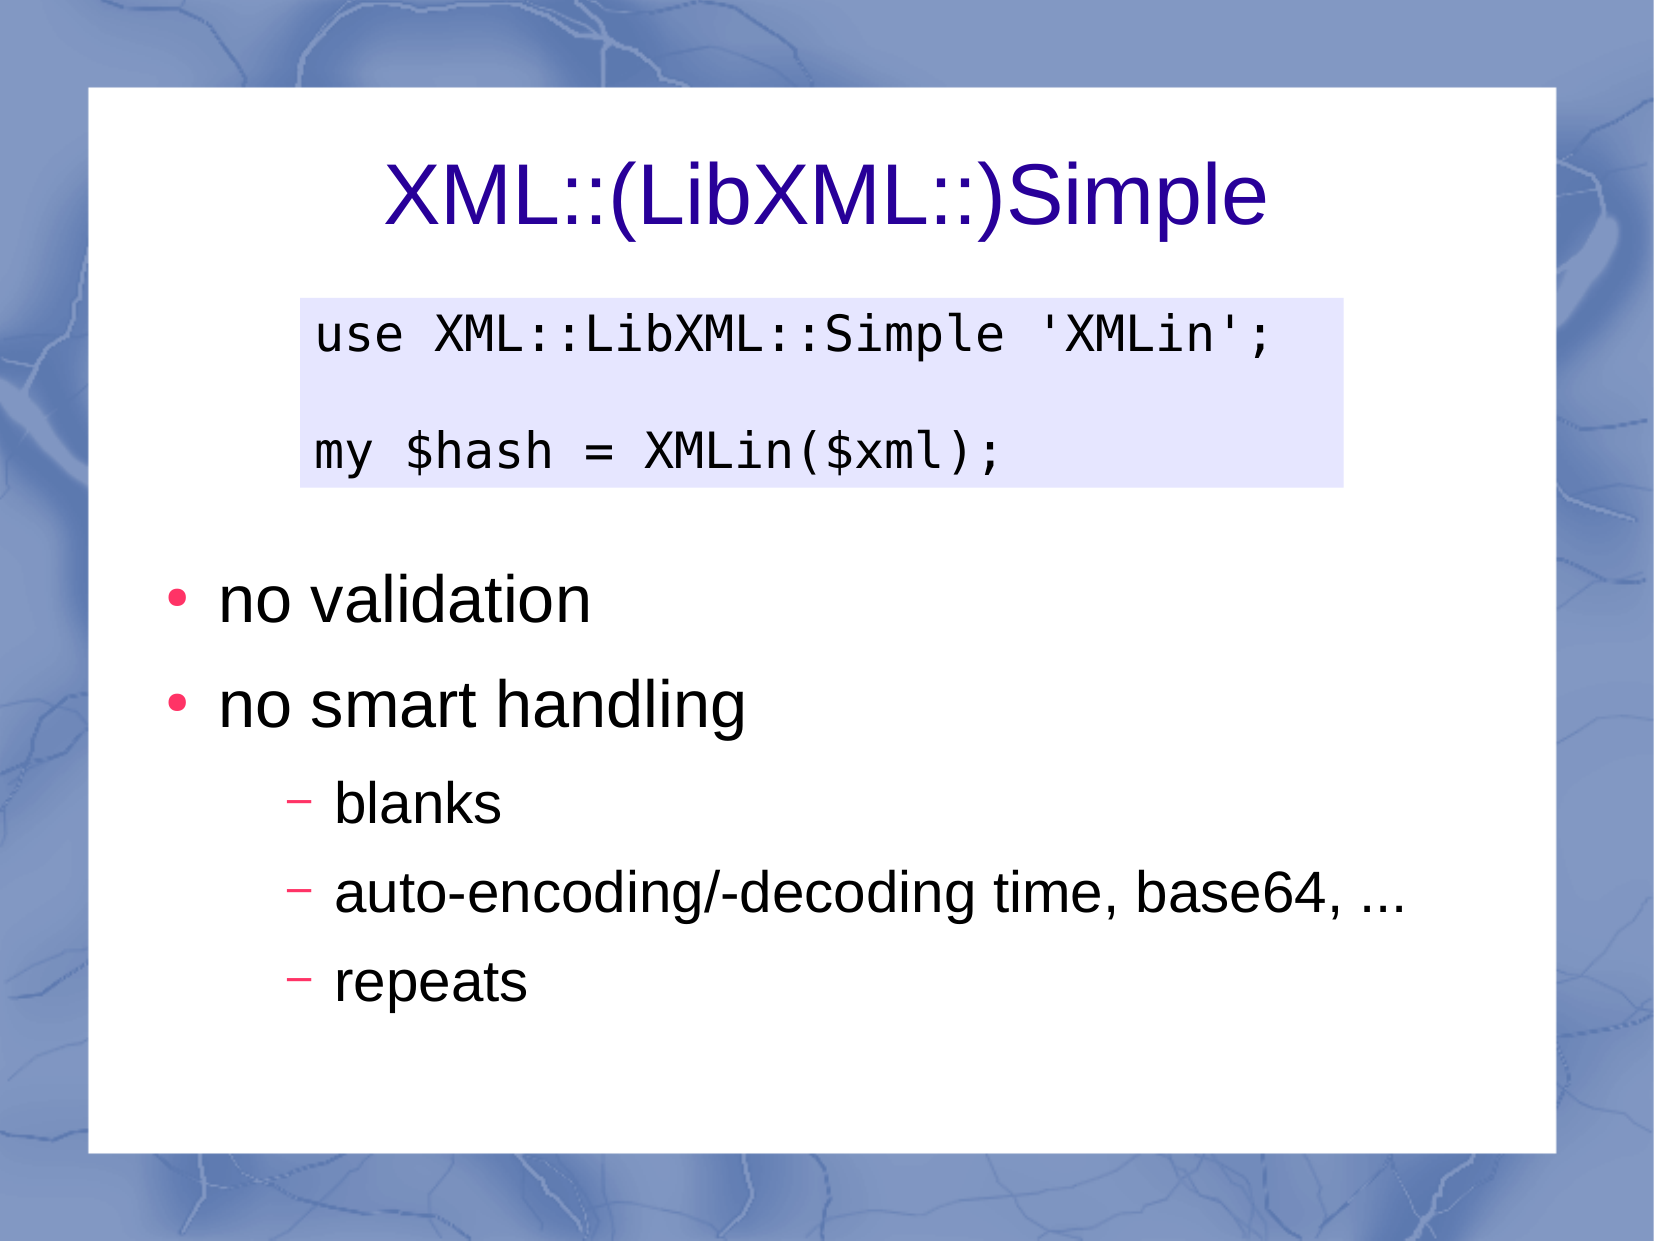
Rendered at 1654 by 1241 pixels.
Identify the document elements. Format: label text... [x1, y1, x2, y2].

list no validation no smart handling blanks auto-encoding/-decoding time, base64, ... repeats [147, 562, 1506, 1145]
picture [0, 0, 1654, 1241]
title XML::(LibXML::)Simple [118, 90, 1536, 298]
text_box use XML::LibXML::Simple 'XMLin'; my $hash = XMLin($xml); [300, 297, 1344, 488]
